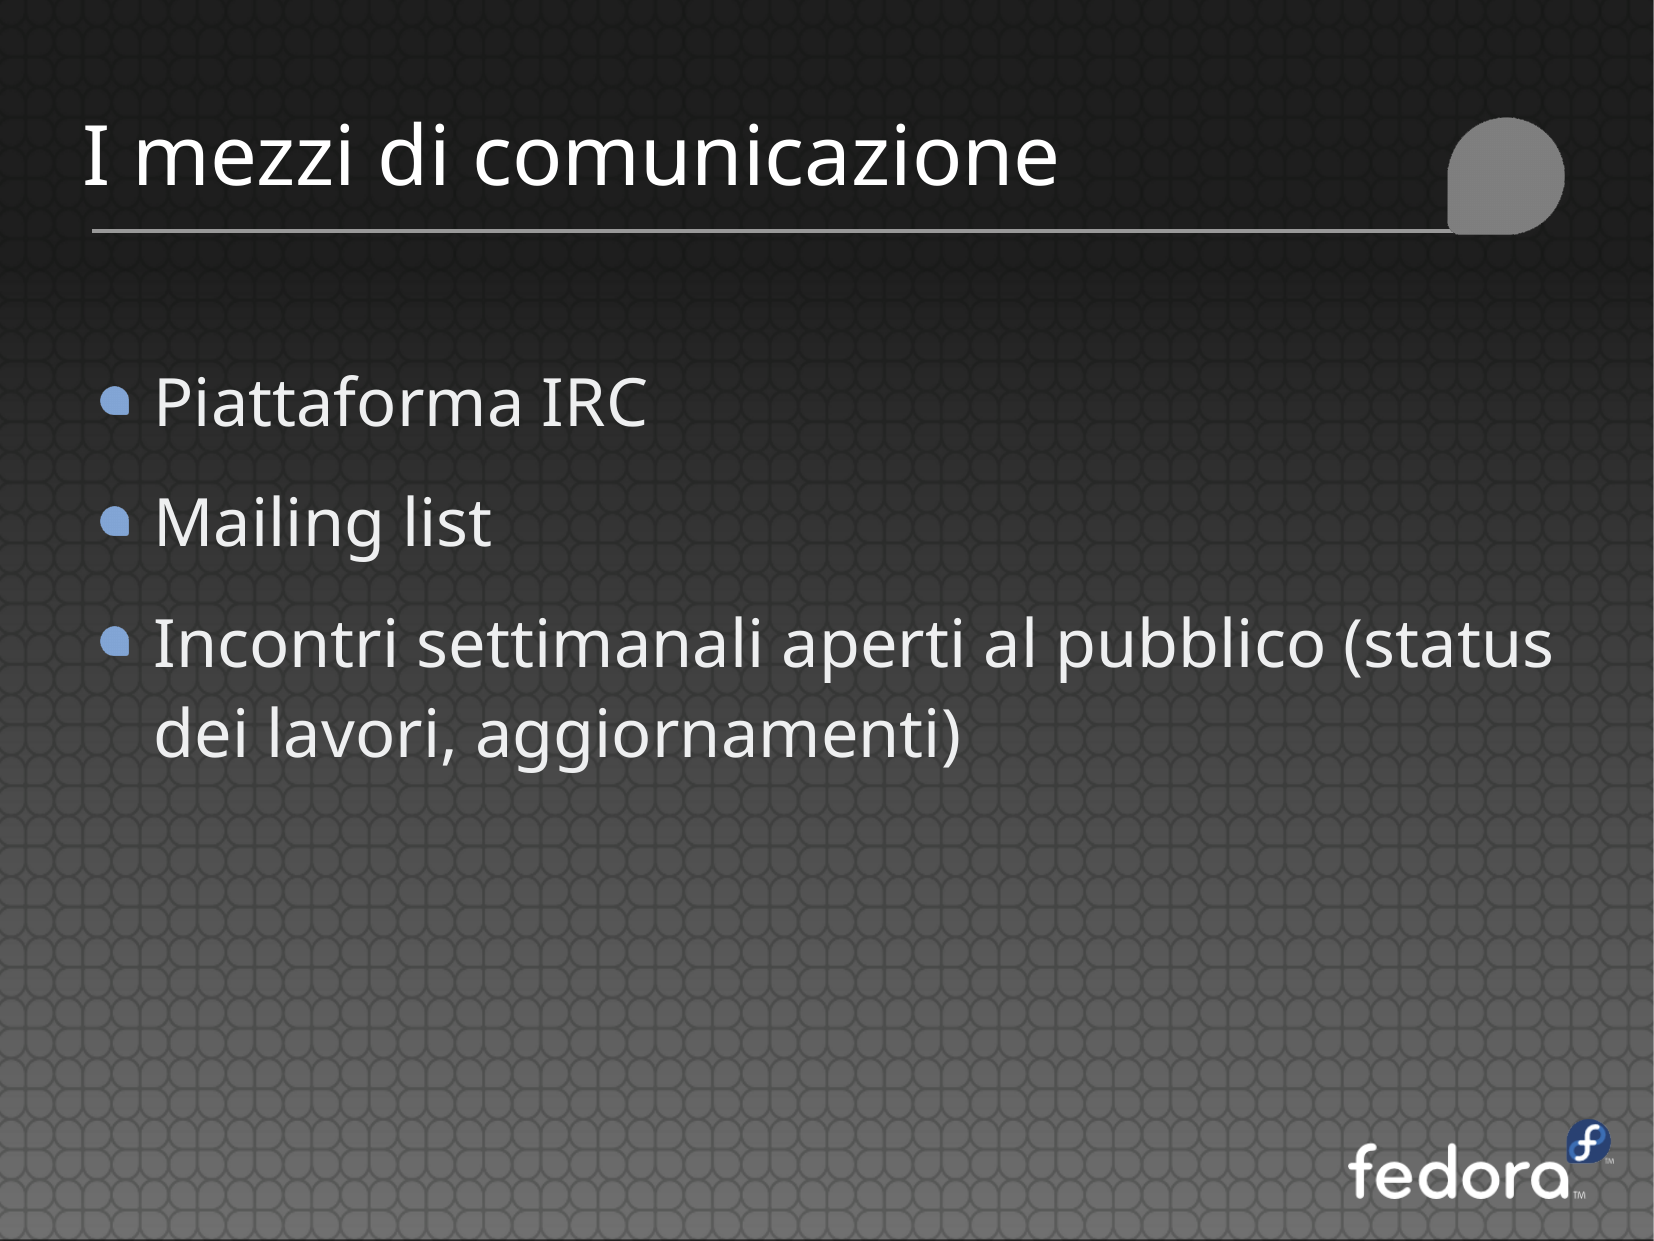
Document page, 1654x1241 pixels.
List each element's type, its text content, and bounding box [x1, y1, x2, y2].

title I mezzi di comunicazione [82, 49, 1571, 257]
list Piattaforma IRC Mailing list Incontri settimanali aperti al pubblico (status dei lavori, aggiornamenti) [82, 355, 1571, 1174]
picture [0, 0, 1654, 1241]
